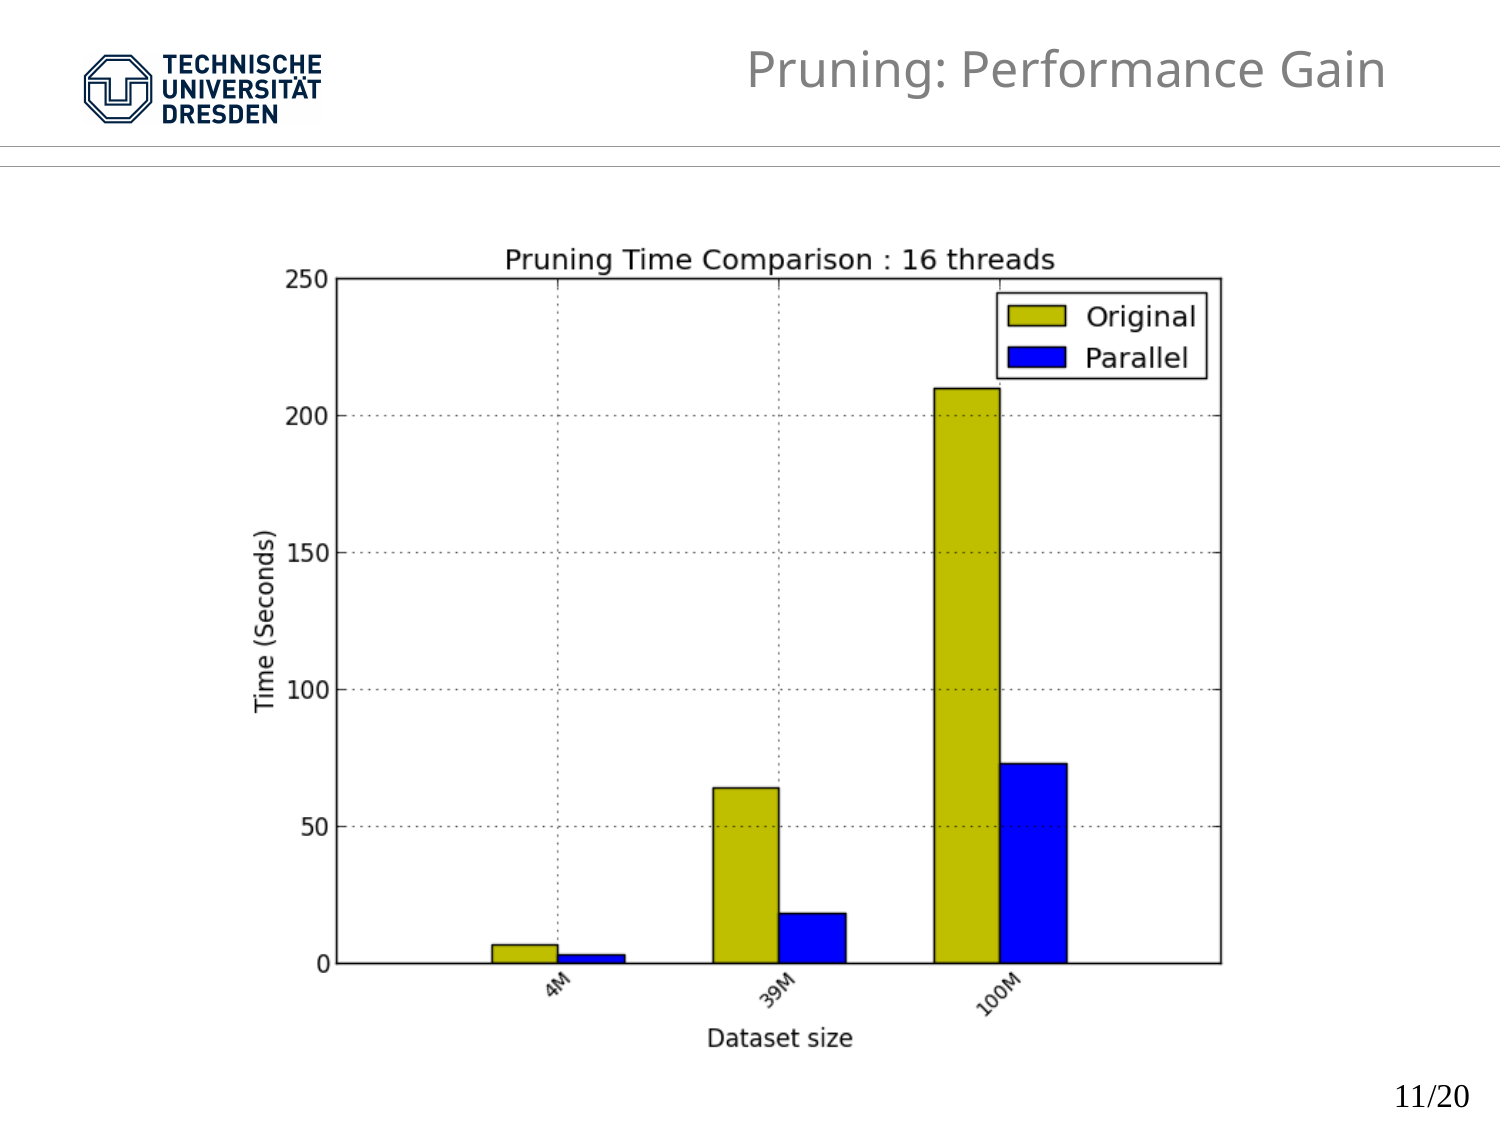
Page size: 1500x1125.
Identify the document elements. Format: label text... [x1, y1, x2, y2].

picture [195, 194, 1336, 1051]
picture [83, 54, 321, 124]
title Pruning: Performance Gain [498, 0, 1388, 136]
